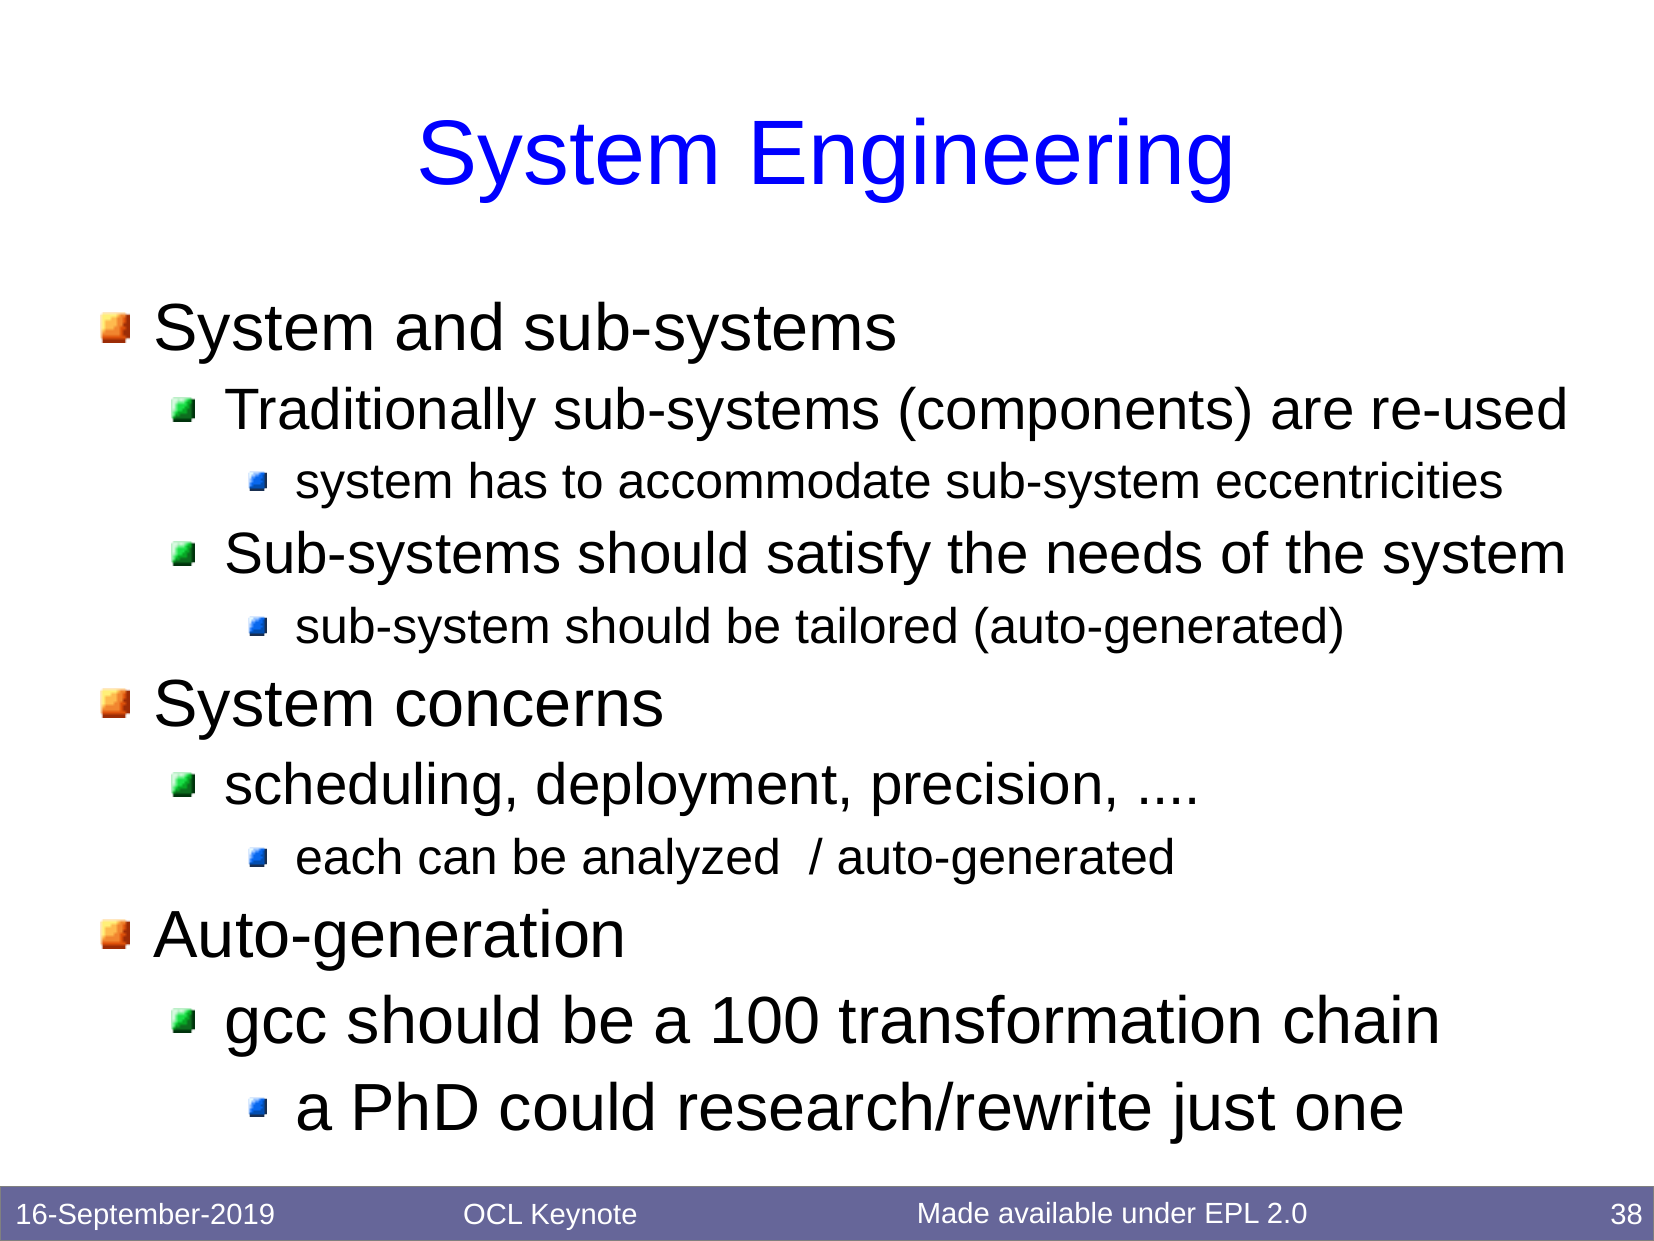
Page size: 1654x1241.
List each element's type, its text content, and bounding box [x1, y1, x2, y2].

title System Engineering [82, 49, 1571, 257]
list System and sub-systems Traditionally sub-systems (components) are re-used system has to accommodate sub-system eccentricities Sub-systems should satisfy the needs of the system sub-system should be tailored (auto-generated) System concerns scheduling, deployment, precision, .... each can be analyzed / auto-generated Auto-generation gcc should be a 100 transformation chain a PhD could research/rewrite just one [82, 290, 1571, 1145]
